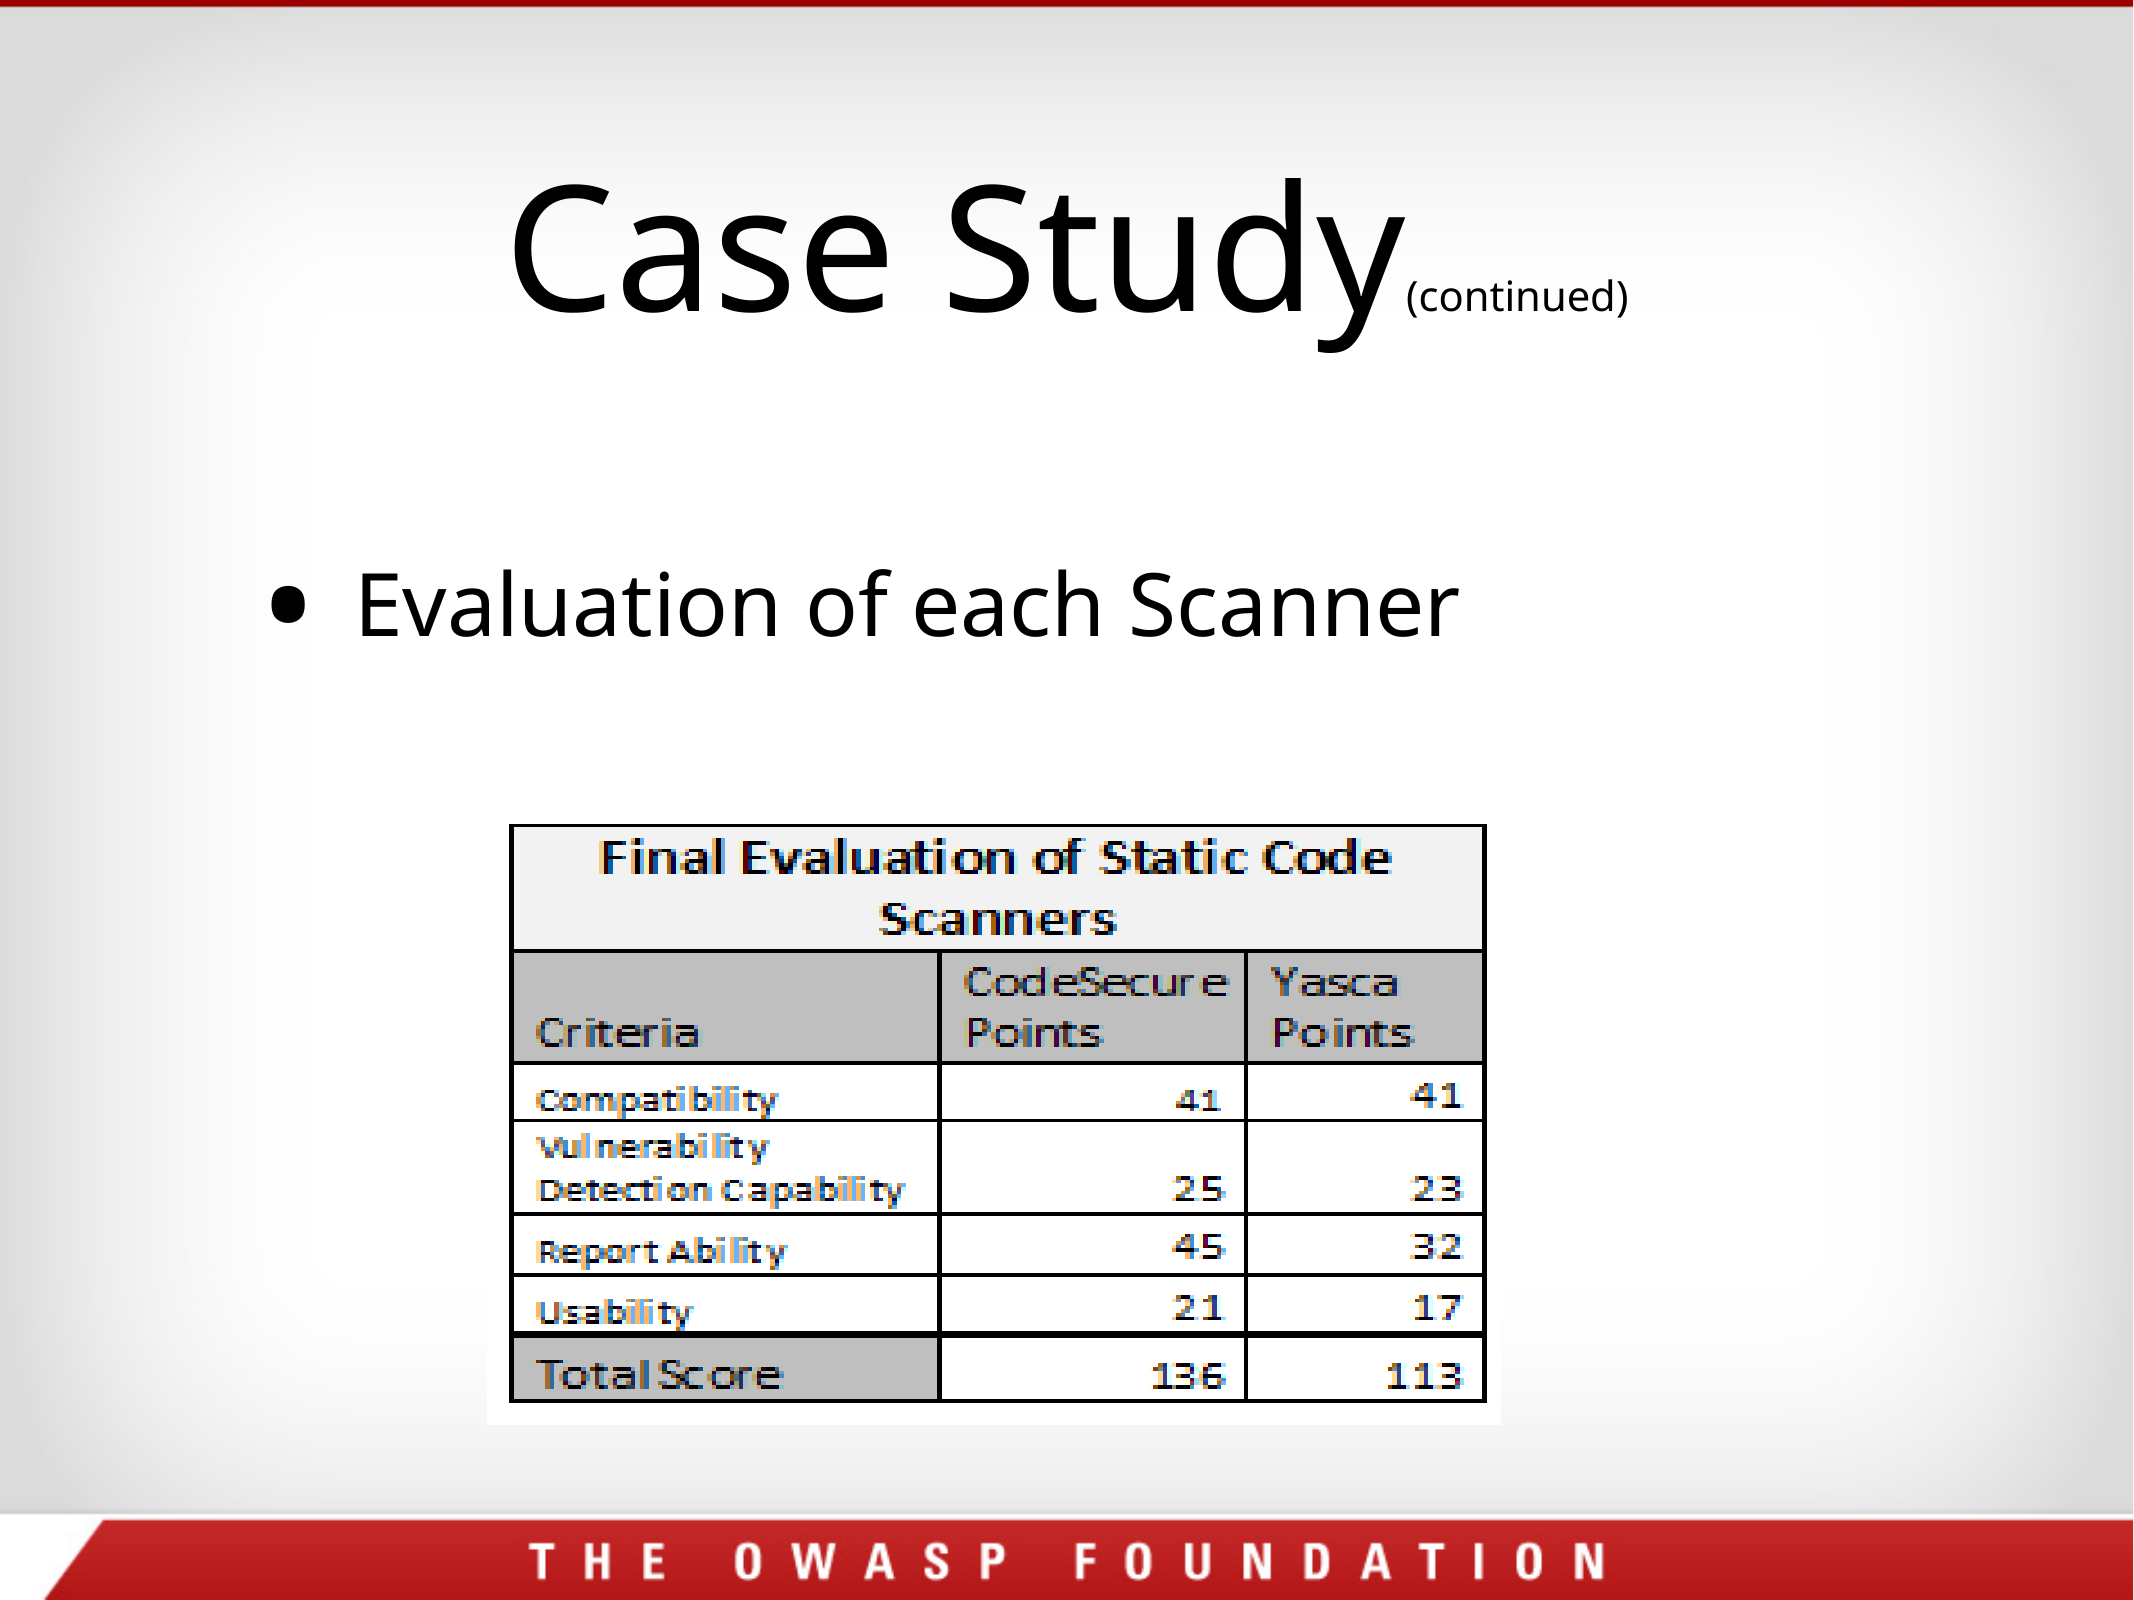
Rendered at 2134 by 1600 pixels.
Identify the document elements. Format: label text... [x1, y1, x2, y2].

title Case Study(continued) [208, 22, 1925, 454]
list Evaluation of each Scanner [208, 454, 1925, 1510]
picture [0, 0, 2134, 1600]
